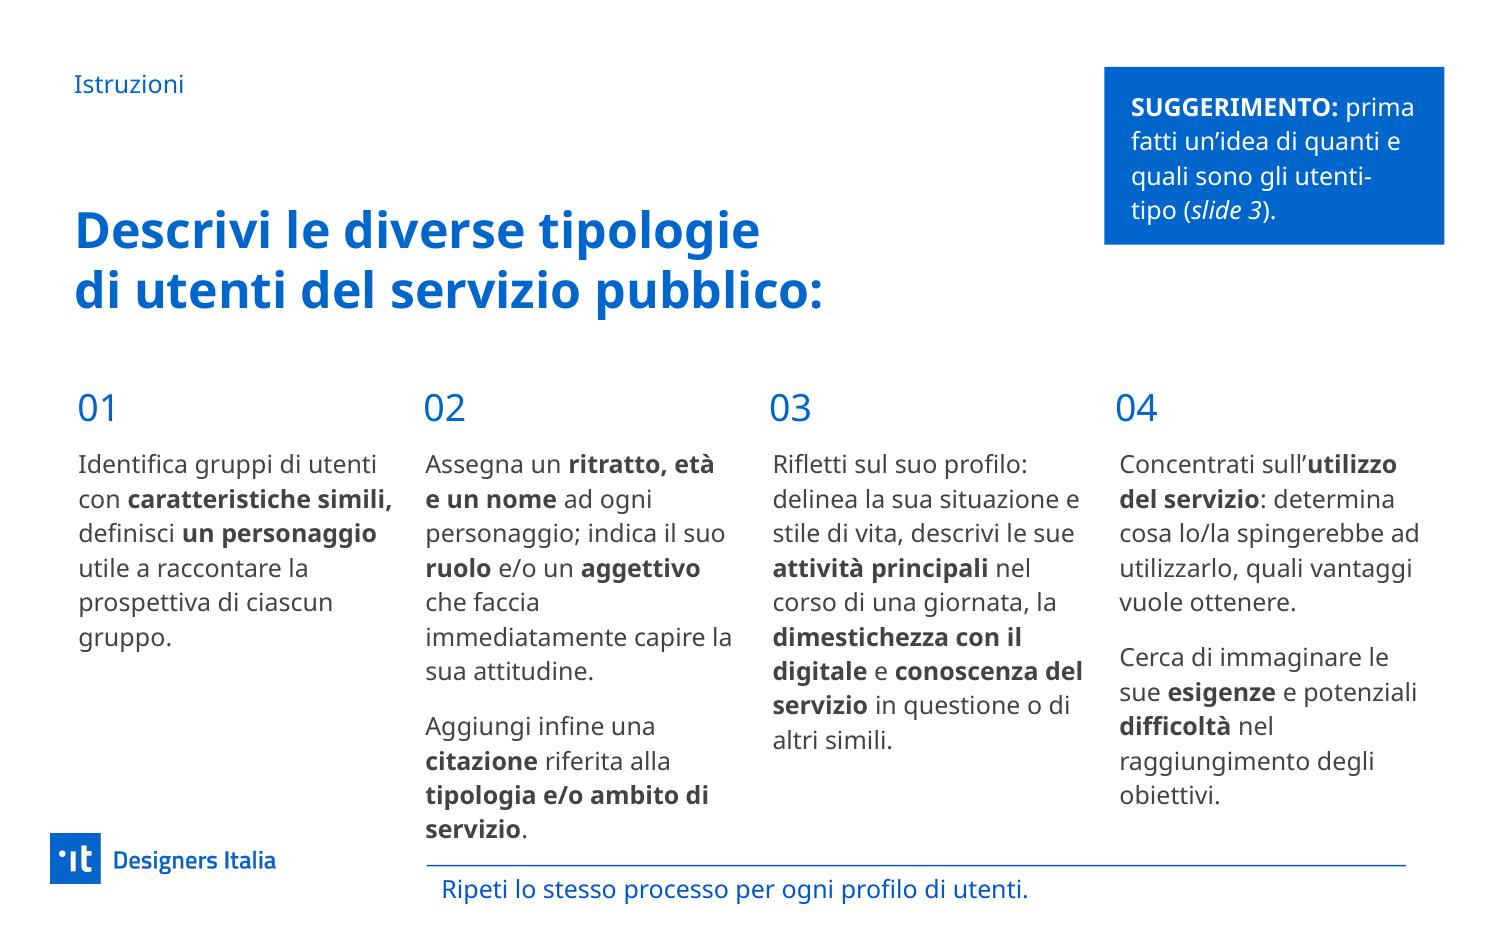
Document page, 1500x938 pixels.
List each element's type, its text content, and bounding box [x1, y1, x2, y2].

text_box Descrivi le diverse tipologie di utenti del servizio pubblico: [59, 203, 864, 315]
text_box 02 [408, 383, 492, 430]
picture [50, 833, 289, 884]
text_box Concentrati sull’utilizzo del servizio: determina cosa lo/la spingerebbe ad utilizzarlo, quali vantaggi vuole ottenere. Cerca di immaginare le sue esigenze e potenziali difficoltà nel raggiungimento degli obiettivi. [1104, 429, 1445, 773]
text_box 04 [1099, 383, 1184, 430]
text_box 01 [62, 383, 146, 430]
text_box Assegna un ritratto, età e un nome ad ogni personaggio; indica il suo ruolo e/o un aggettivo che faccia immediatamente capire la sua attitudine. Aggiungi infine una citazione riferita alla tipologia e/o ambito di servizio. [410, 429, 751, 773]
text_box Istruzioni [59, 58, 696, 110]
text_box Identifica gruppi di utenti con caratteristiche simili, definisci un personaggio utile a raccontare la prospettiva di ciascun gruppo. [63, 429, 409, 636]
text_box SUGGERIMENTO: prima fatti un’idea di quanti e quali sono gli utenti-tipo (slide 3). [1104, 66, 1445, 245]
text_box 03 [754, 383, 838, 430]
text_box Rifletti sul suo profilo: delinea la sua situazione e stile di vita, descrivi le sue attività principali nel corso di una giornata, la dimestichezza con il digitale e conoscenza del servizio in questione o di altri simili. [757, 429, 1103, 741]
text_box Ripeti lo stesso processo per ogni profilo di utenti. [426, 867, 1390, 915]
